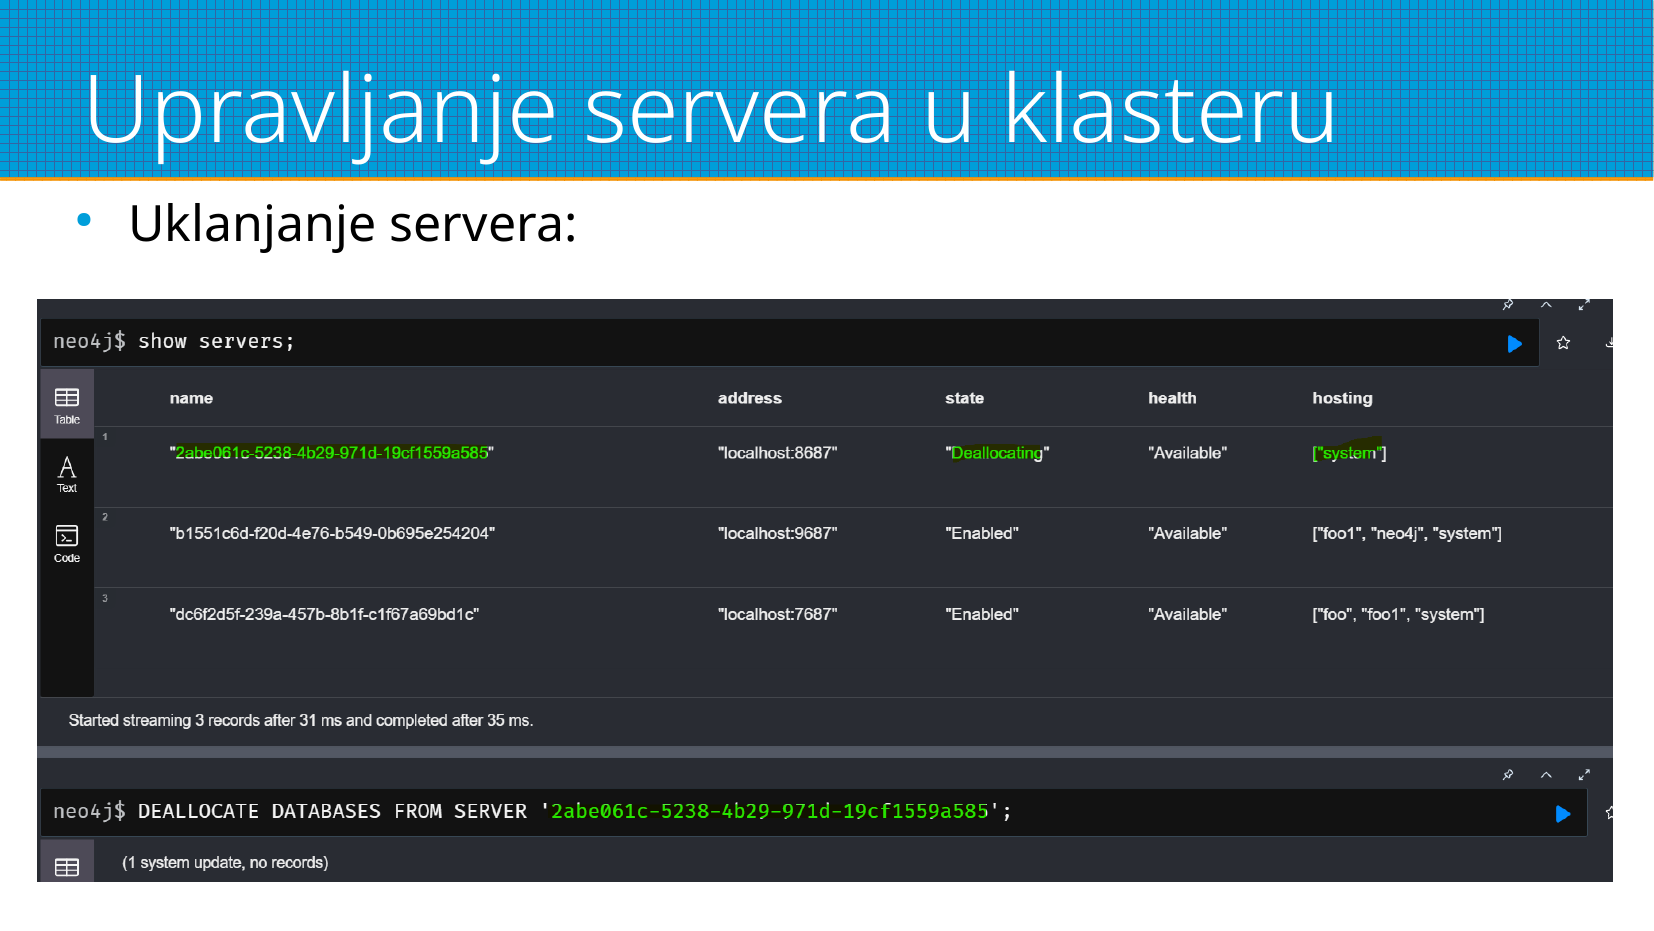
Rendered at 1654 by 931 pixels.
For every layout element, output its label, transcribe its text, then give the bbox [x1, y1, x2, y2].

list Uklanjanje servera: [57, 187, 1538, 299]
picture [37, 299, 1613, 882]
title Upravljanje servera u klasteru [82, 14, 1571, 171]
